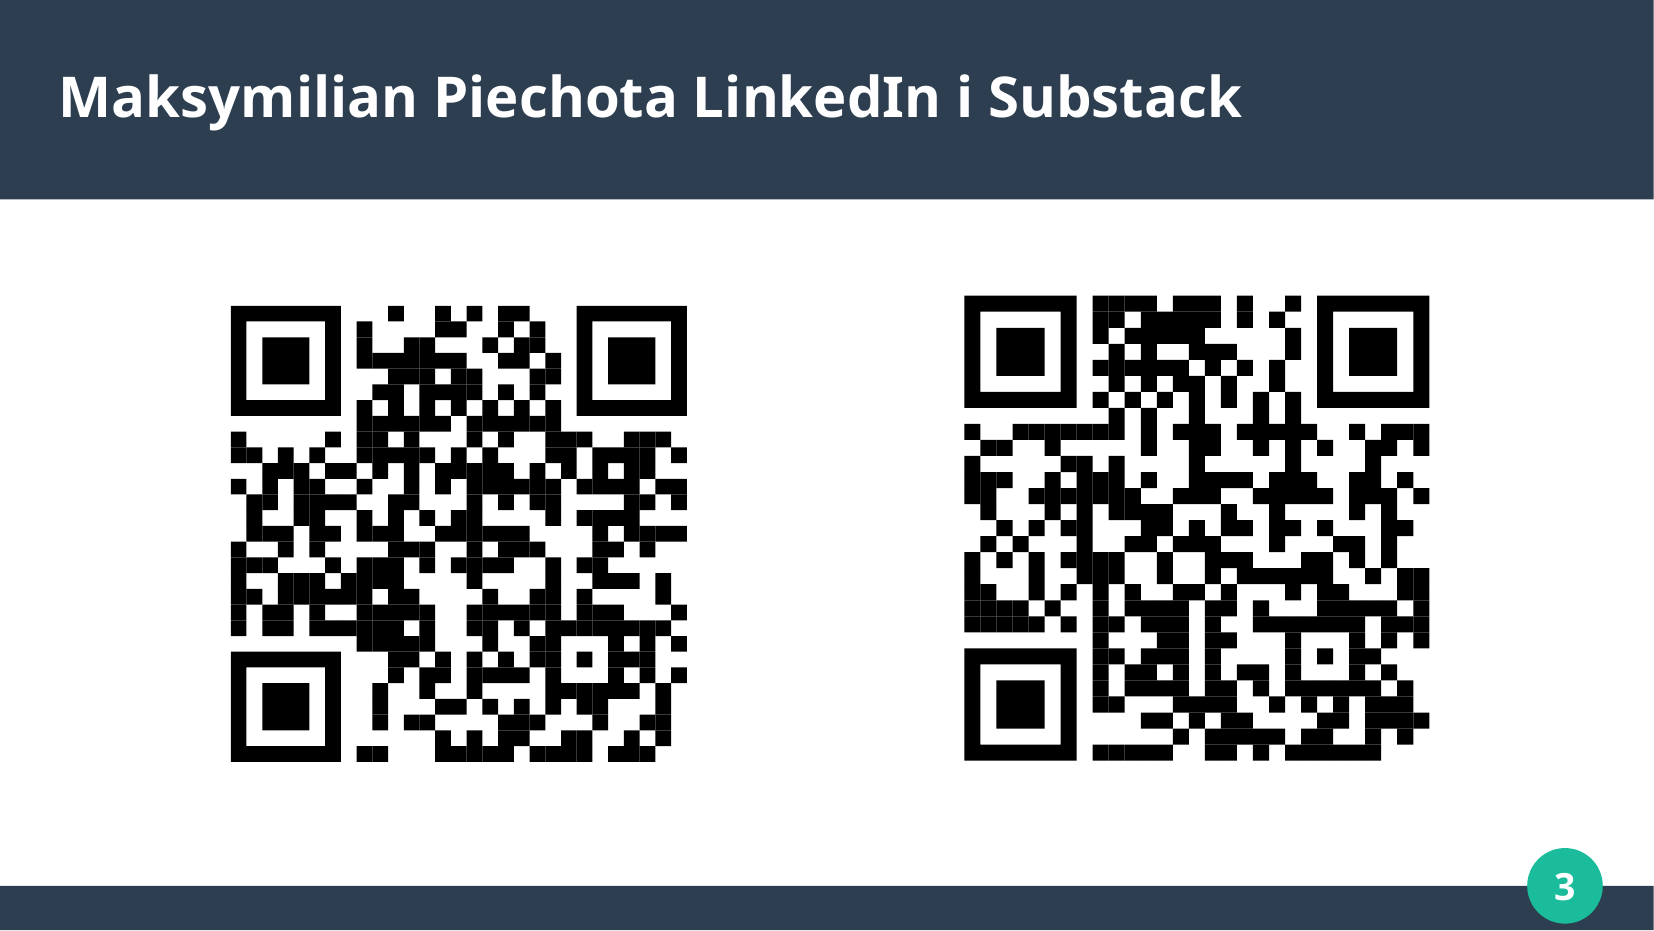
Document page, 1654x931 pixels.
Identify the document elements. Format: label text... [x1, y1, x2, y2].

title Maksymilian Piechota LinkedIn i Substack [59, 37, 1595, 156]
picture [900, 231, 1494, 826]
picture [167, 242, 751, 826]
